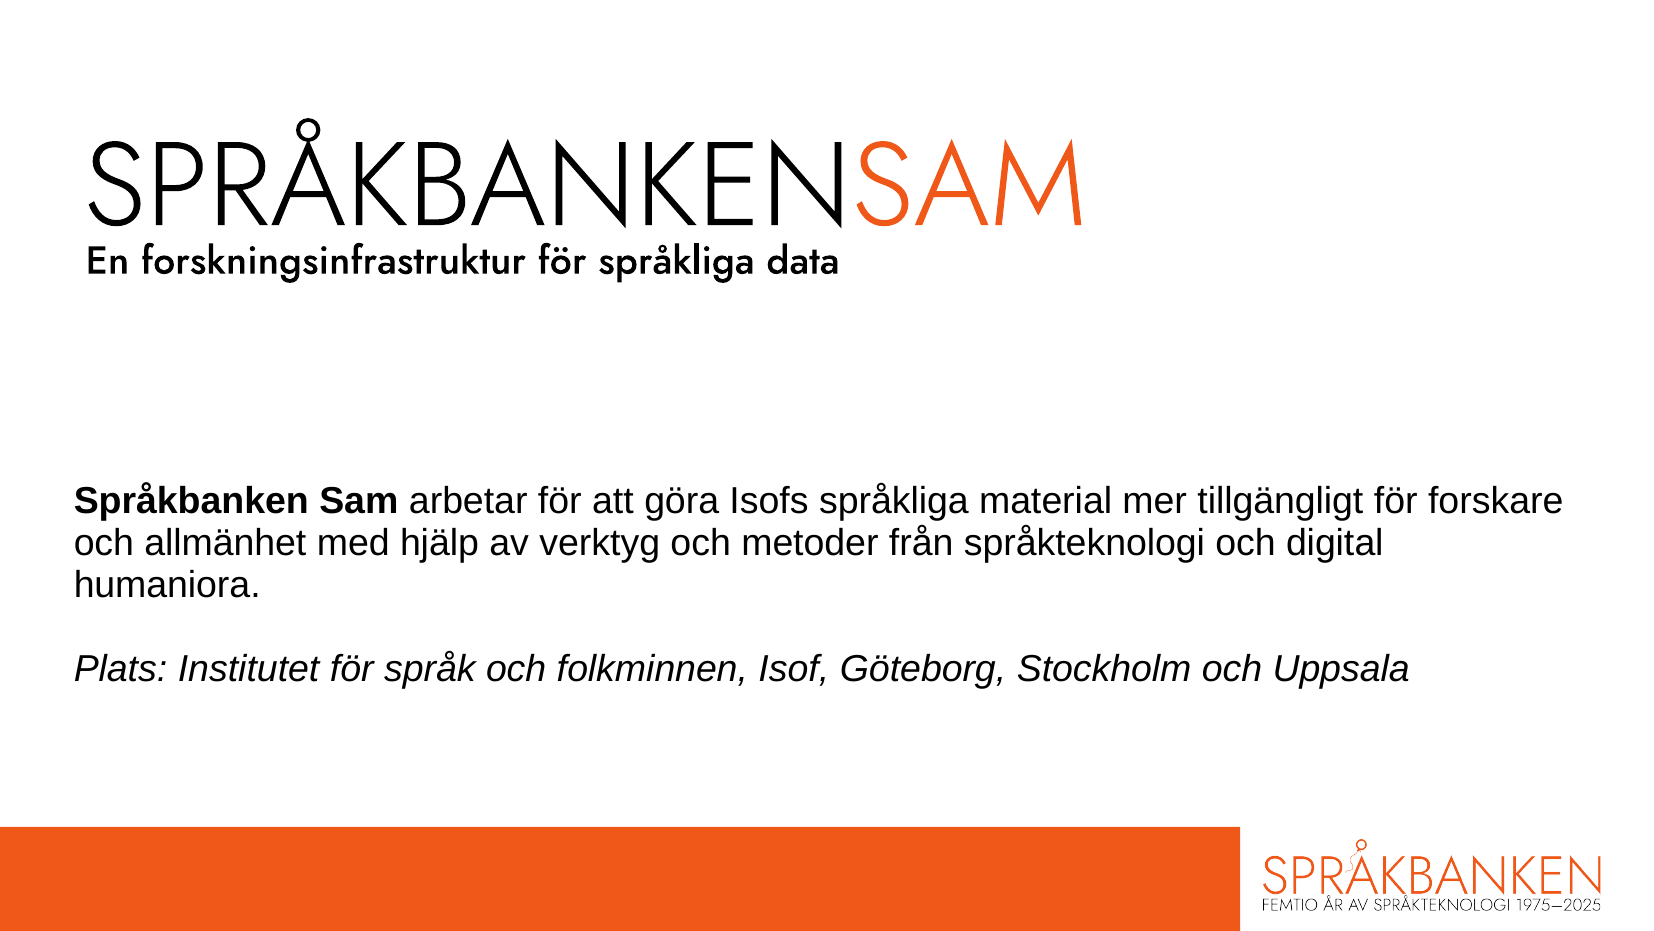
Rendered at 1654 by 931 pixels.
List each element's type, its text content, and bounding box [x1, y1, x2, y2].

picture [88, 118, 1082, 283]
text_box Språkbanken Sam arbetar för att göra Isofs språkliga material mer tillgängligt för forskare och allmänhet med hjälp av verktyg och metoder från språkteknologi och digital humaniora. Plats: Institutet för språk och folkminnen, Isof, Göteborg, Stockholm och Uppsala [59, 472, 1595, 827]
picture [1263, 839, 1601, 911]
